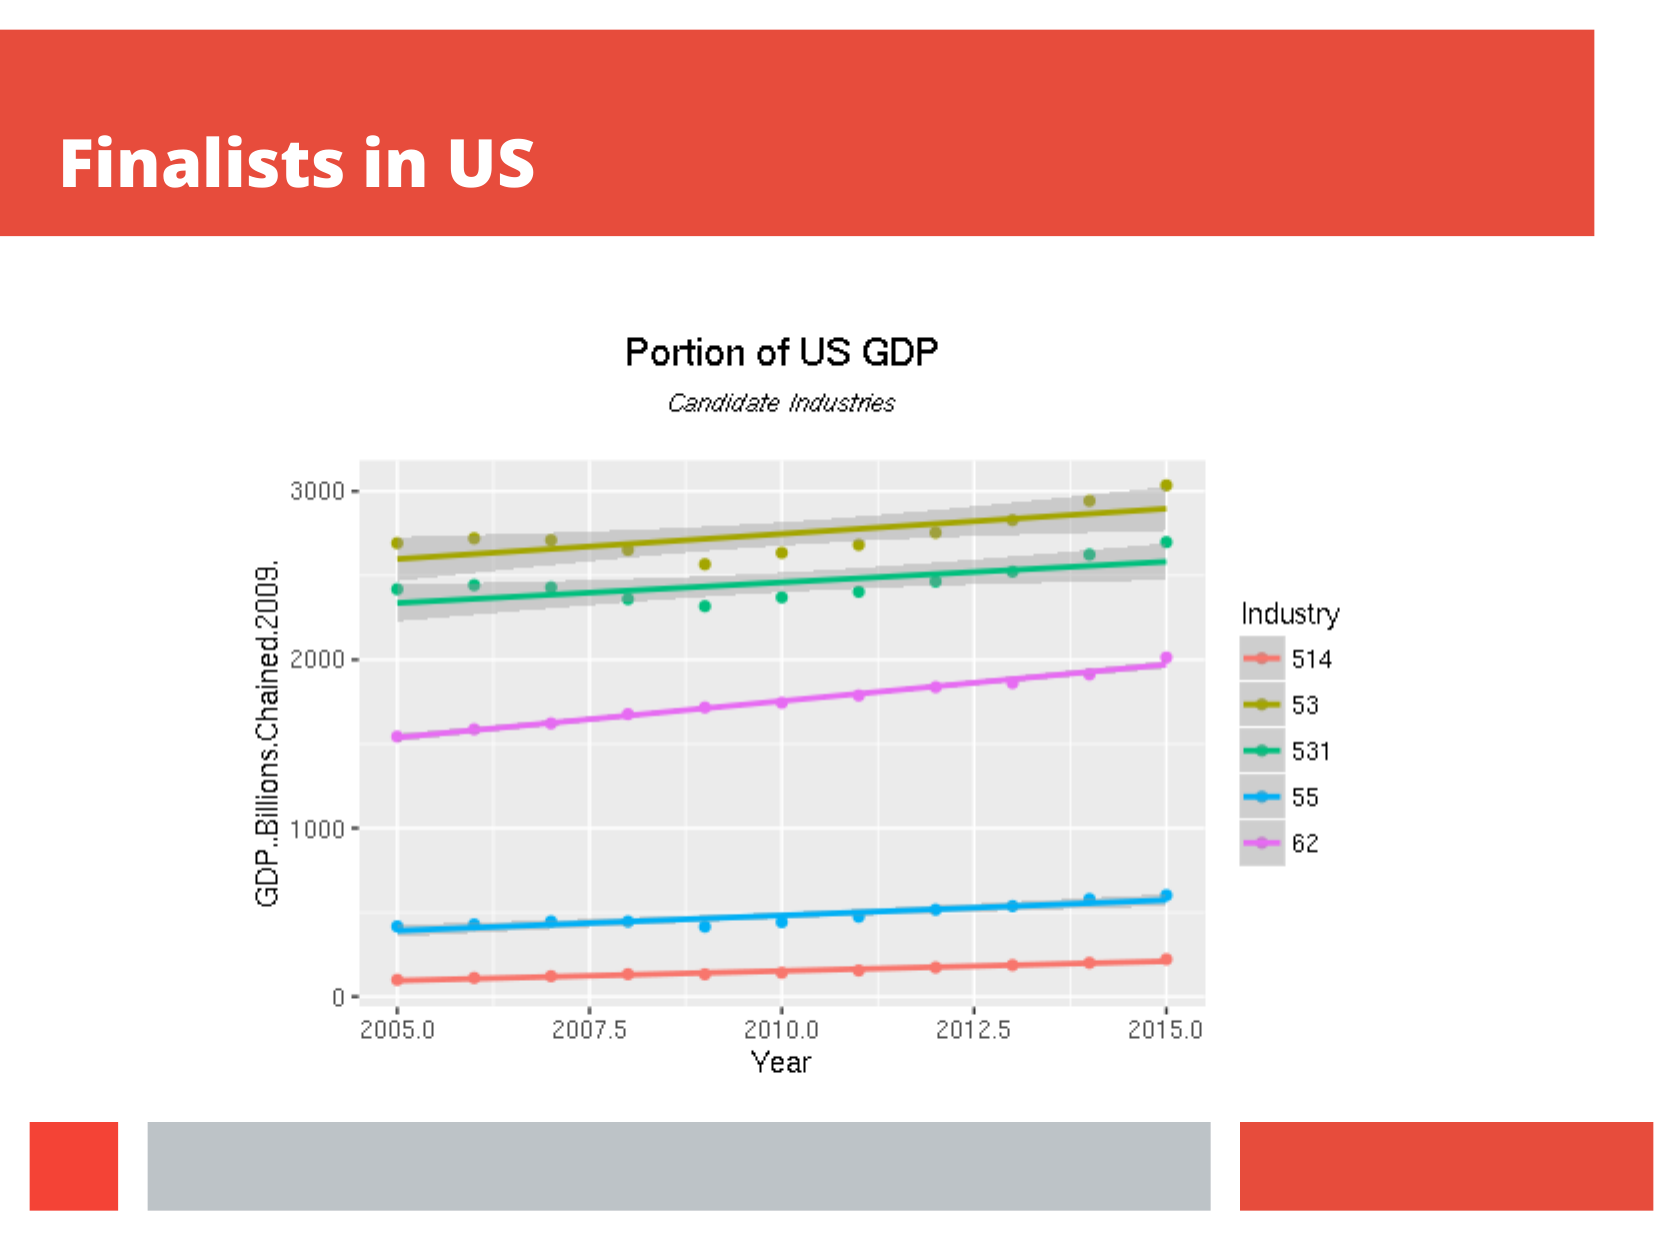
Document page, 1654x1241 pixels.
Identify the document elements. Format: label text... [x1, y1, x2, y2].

picture [236, 324, 1388, 1093]
title Finalists in US [59, 59, 1595, 207]
